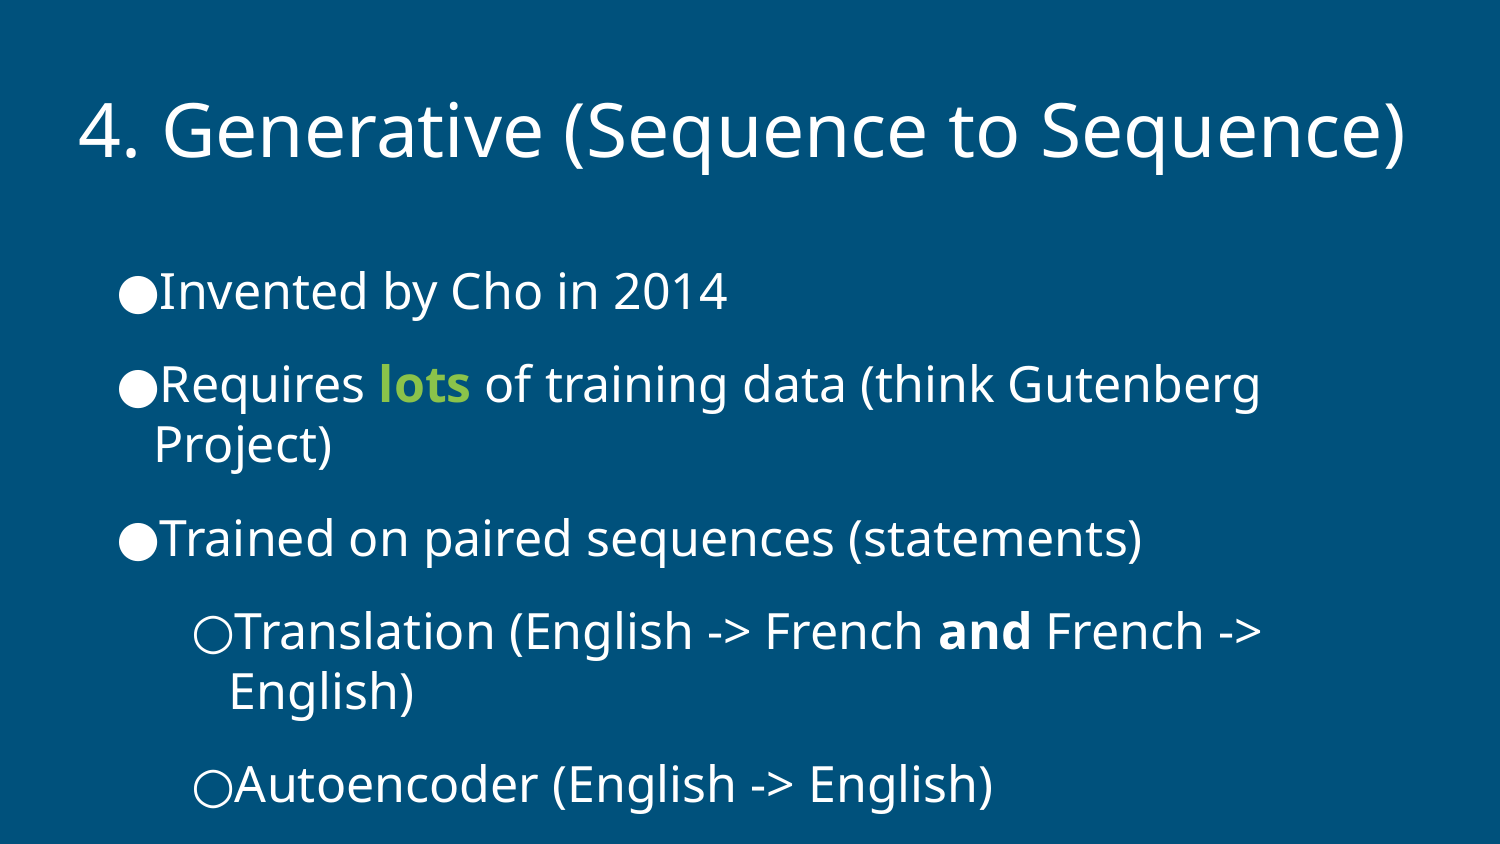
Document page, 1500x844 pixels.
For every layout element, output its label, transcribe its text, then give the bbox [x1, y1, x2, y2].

title 4. Generative (Sequence to Sequence) [63, 75, 1437, 188]
list Invented by Cho in 2014 Requires lots of training data (think Gutenberg Project) Trained on paired sequences (statements) Translation (English -> French and French -> English) Autoencoder (English -> English) Fixed-length “embedding” from variable-length sequence [63, 244, 1437, 750]
